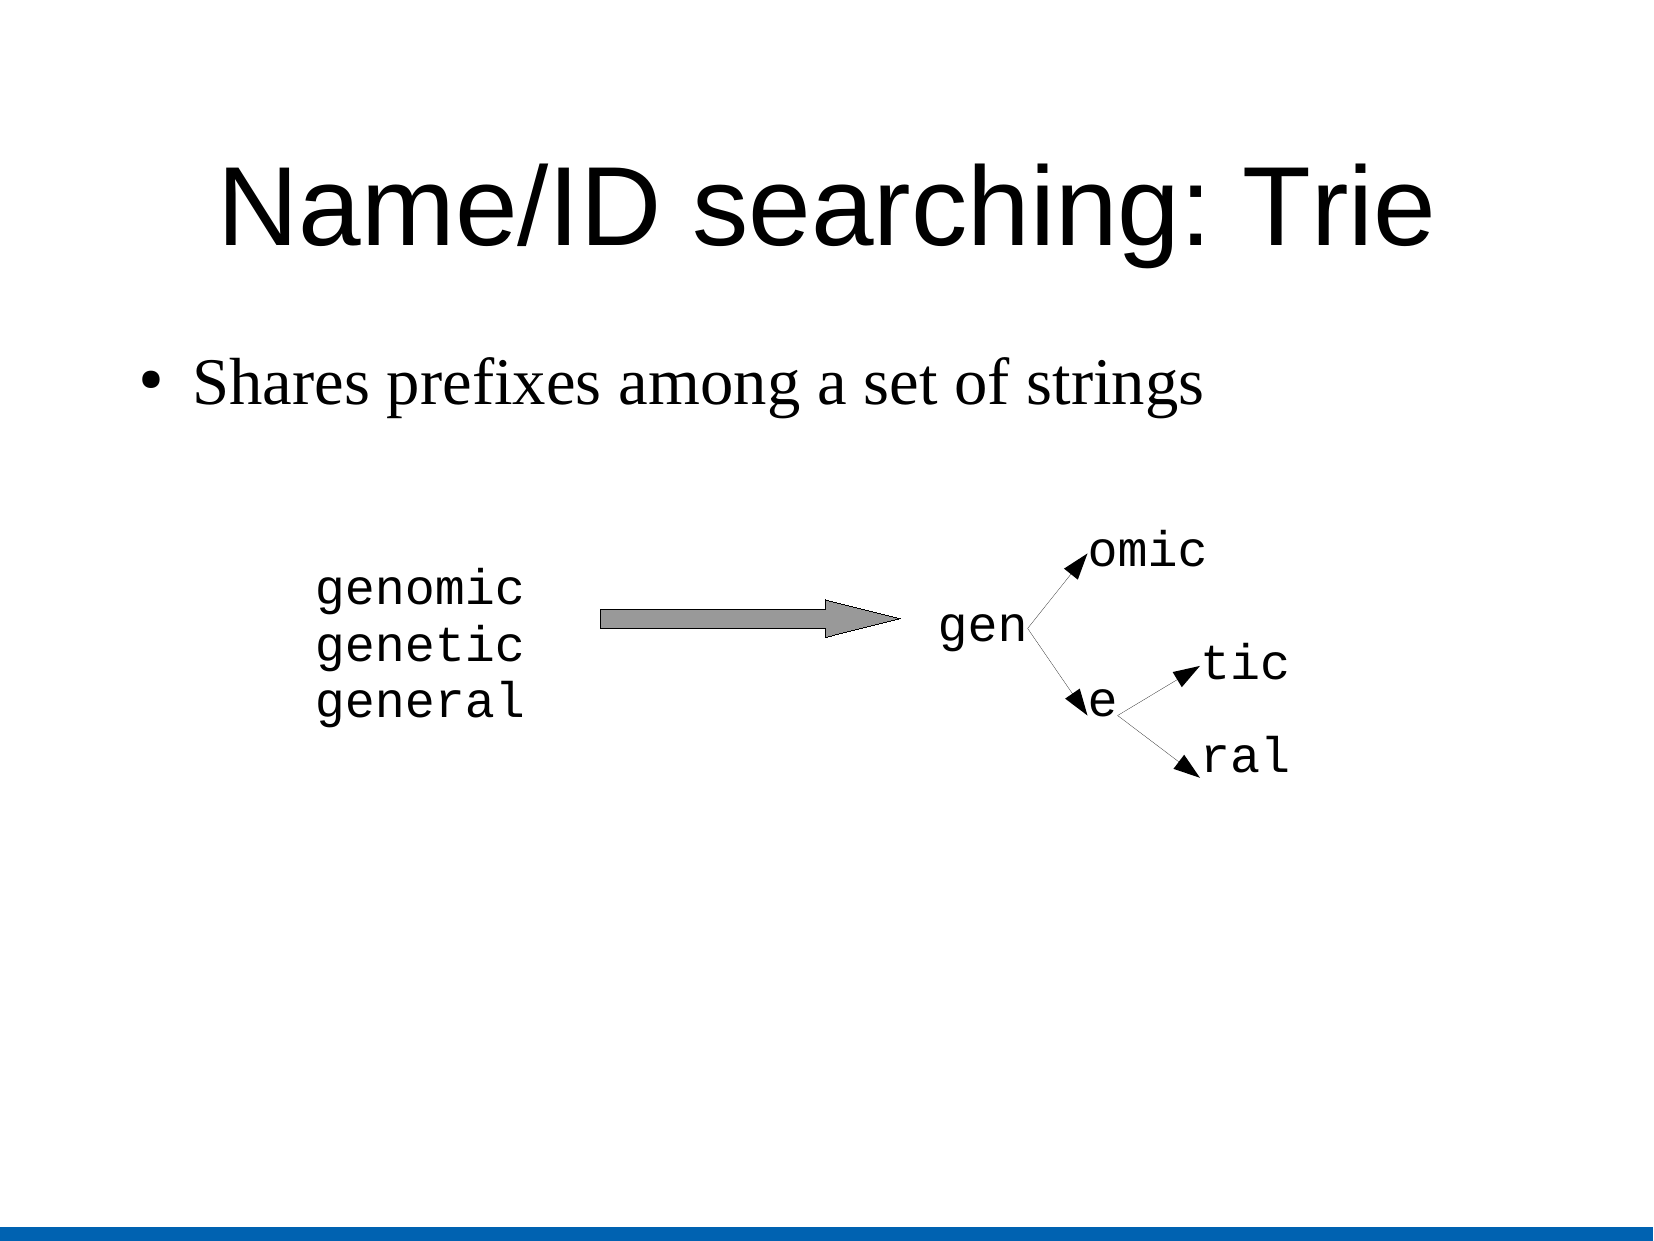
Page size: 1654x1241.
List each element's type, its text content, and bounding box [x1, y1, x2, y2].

text_box gen [937, 600, 1028, 657]
text_box omic [1087, 525, 1208, 582]
text_box genomic genetic general [314, 562, 526, 733]
text_box e [1087, 675, 1118, 757]
list Shares prefixes among a set of strings [121, 344, 1533, 1127]
text_box [600, 599, 901, 638]
text_box tic [1200, 637, 1291, 695]
title Name/ID searching: Trie [121, 102, 1533, 311]
text_box ral [1200, 730, 1291, 826]
